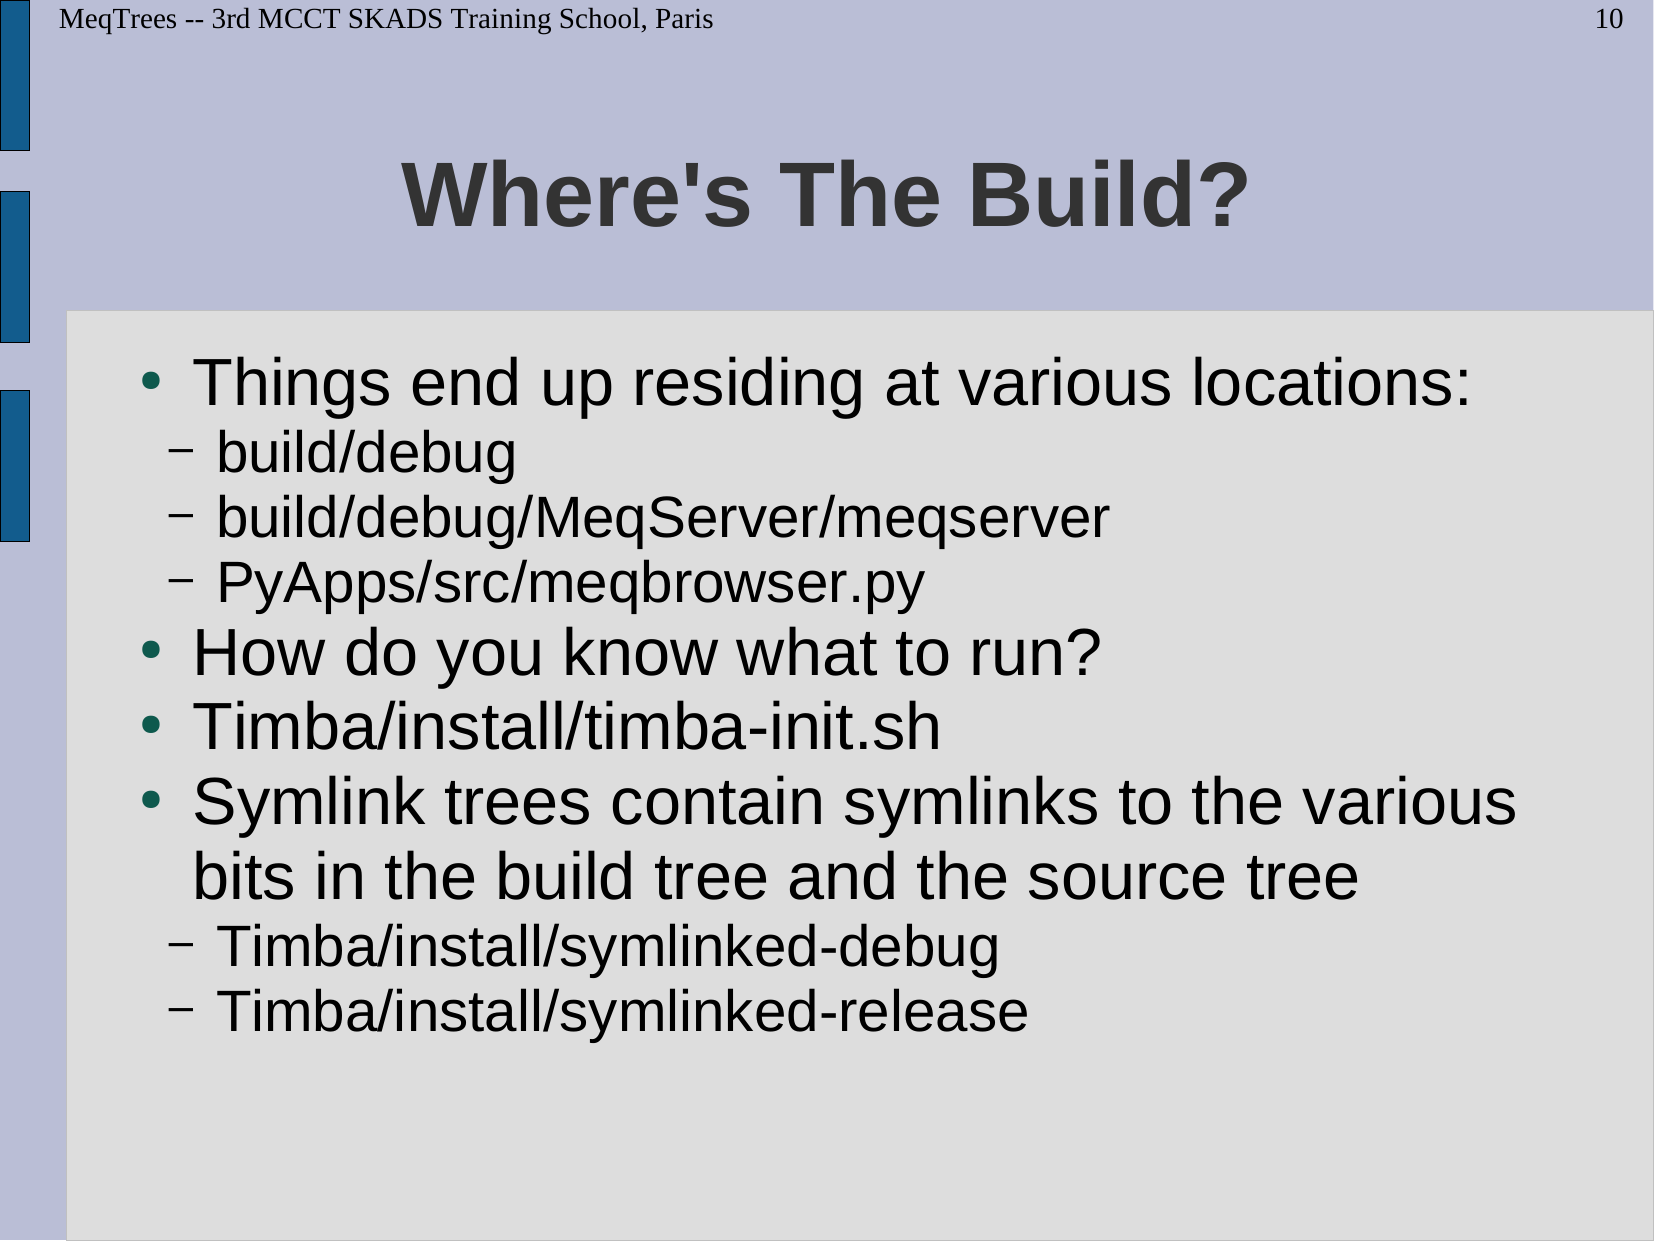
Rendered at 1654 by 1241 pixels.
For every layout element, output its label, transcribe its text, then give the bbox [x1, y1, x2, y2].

title Where's The Build? [121, 98, 1534, 291]
list Things end up residing at various locations: build/debug build/debug/MeqServer/meqserver PyApps/src/meqbrowser.py How do you know what to run? Timba/install/timba-init.sh Symlink trees contain symlinks to the various bits in the build tree and the source tree Timba/install/symlinked-debug Timba/install/symlinked-release [121, 344, 1534, 1194]
